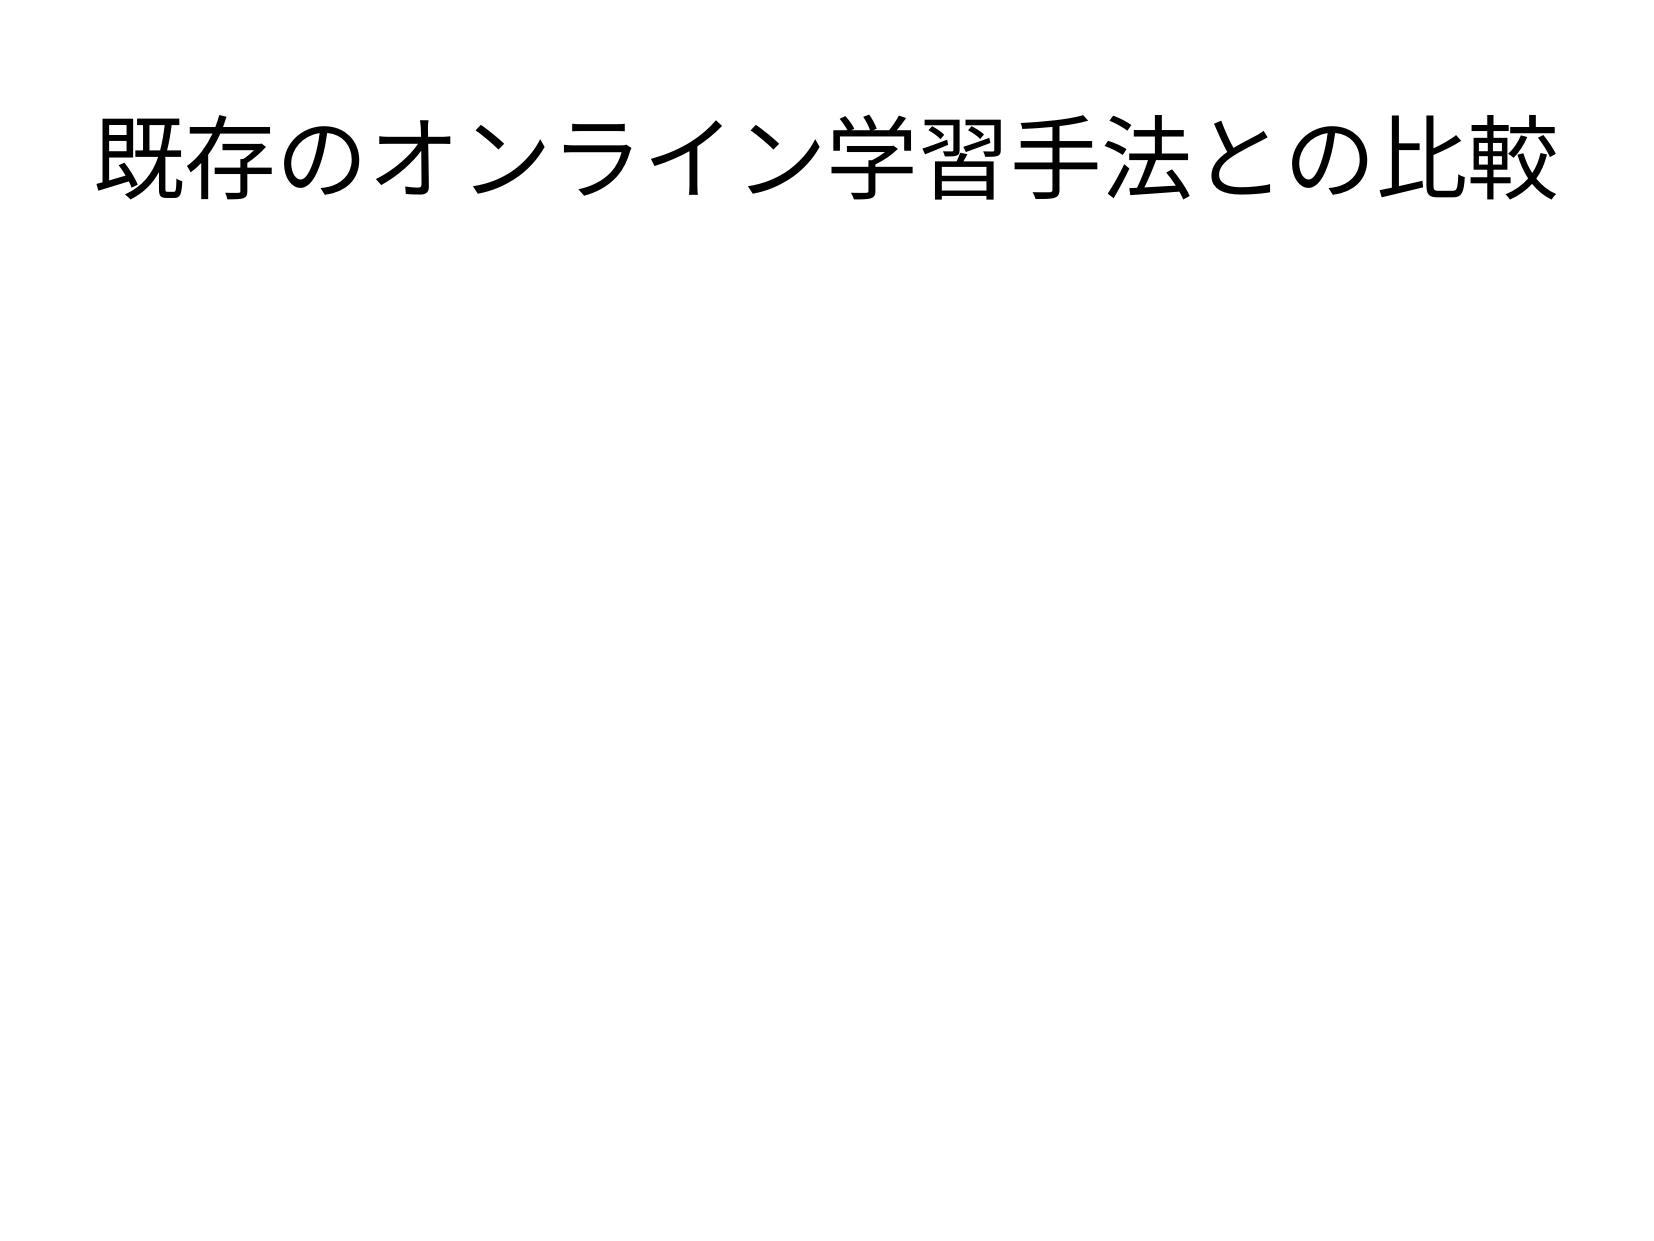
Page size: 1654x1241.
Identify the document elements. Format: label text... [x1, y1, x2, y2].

title 既存のオンライン学習手法との比較 [82, 56, 1571, 250]
